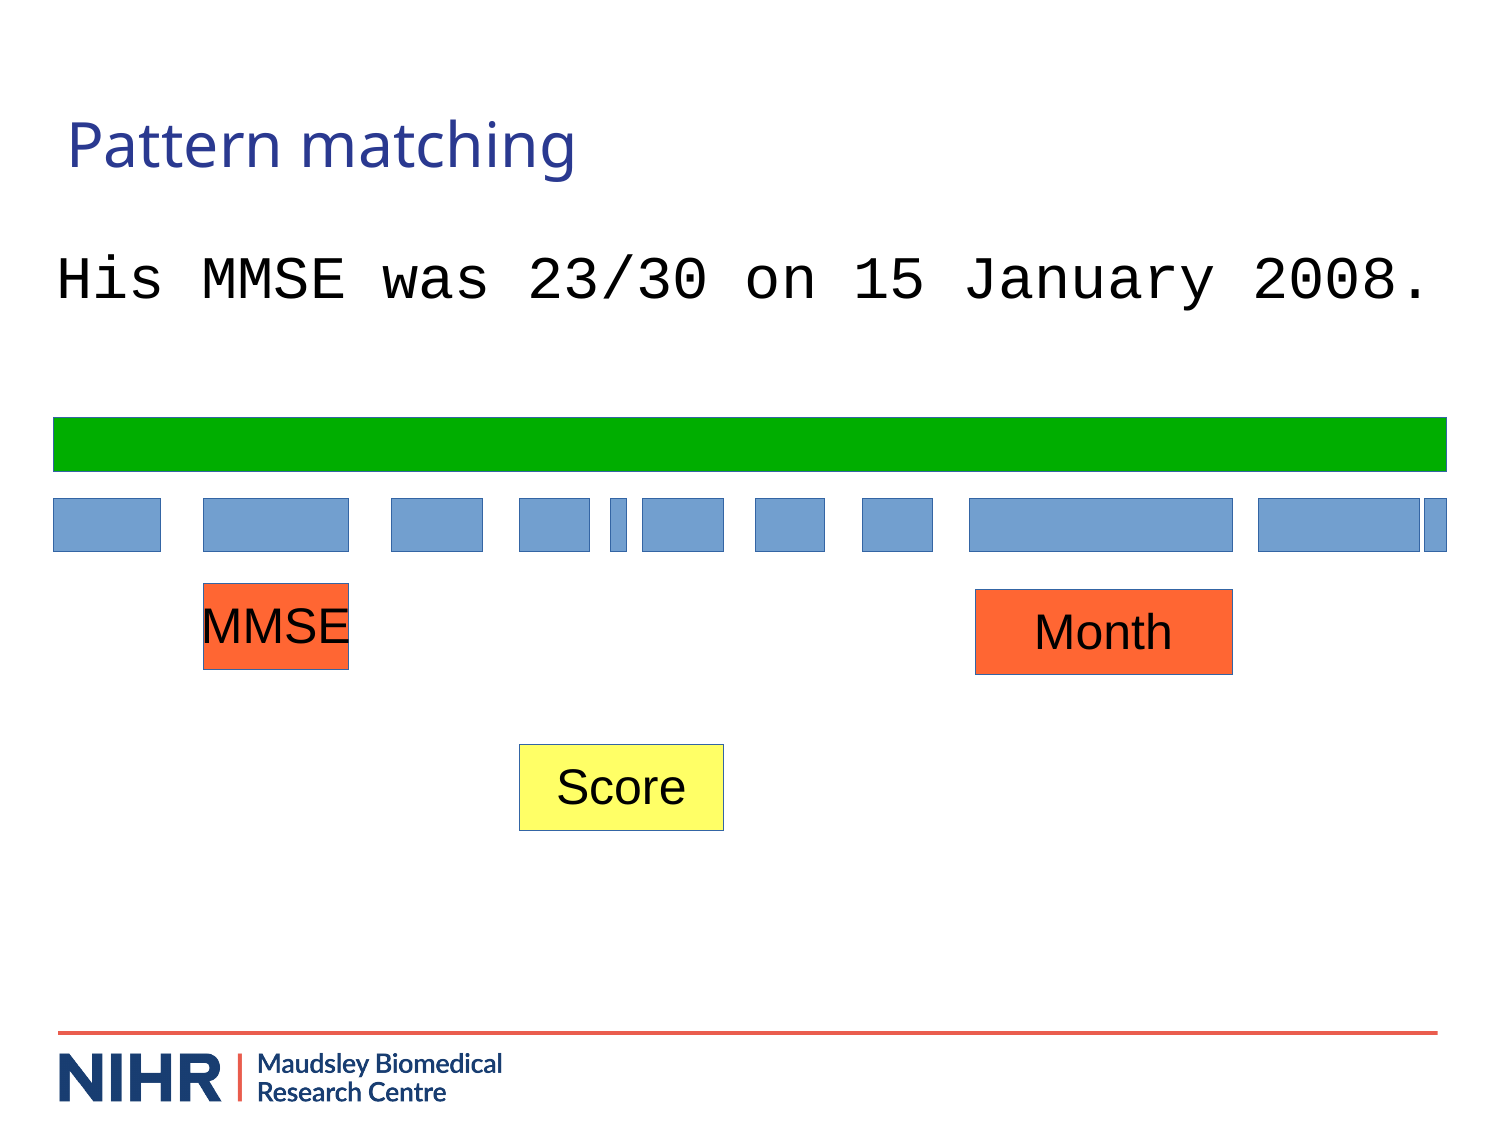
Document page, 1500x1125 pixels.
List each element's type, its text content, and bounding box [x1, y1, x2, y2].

text_box [642, 498, 724, 552]
text_box [519, 498, 590, 552]
picture [29, 1018, 531, 1125]
text_box Score [519, 744, 724, 831]
text_box [1258, 498, 1420, 552]
text_box [53, 417, 1447, 472]
text_box [203, 498, 349, 552]
text_box [610, 498, 627, 552]
text_box [969, 498, 1233, 552]
text_box [53, 498, 161, 552]
title Pattern matching [51, 89, 1449, 223]
text_box [862, 498, 933, 552]
text_box [755, 498, 825, 552]
text_box [1424, 498, 1447, 552]
text_box Month [975, 589, 1233, 675]
text_box [391, 498, 483, 552]
text_box His MMSE was 23/30 on 15 January 2008. [41, 241, 1457, 341]
text_box MMSE [203, 583, 349, 670]
